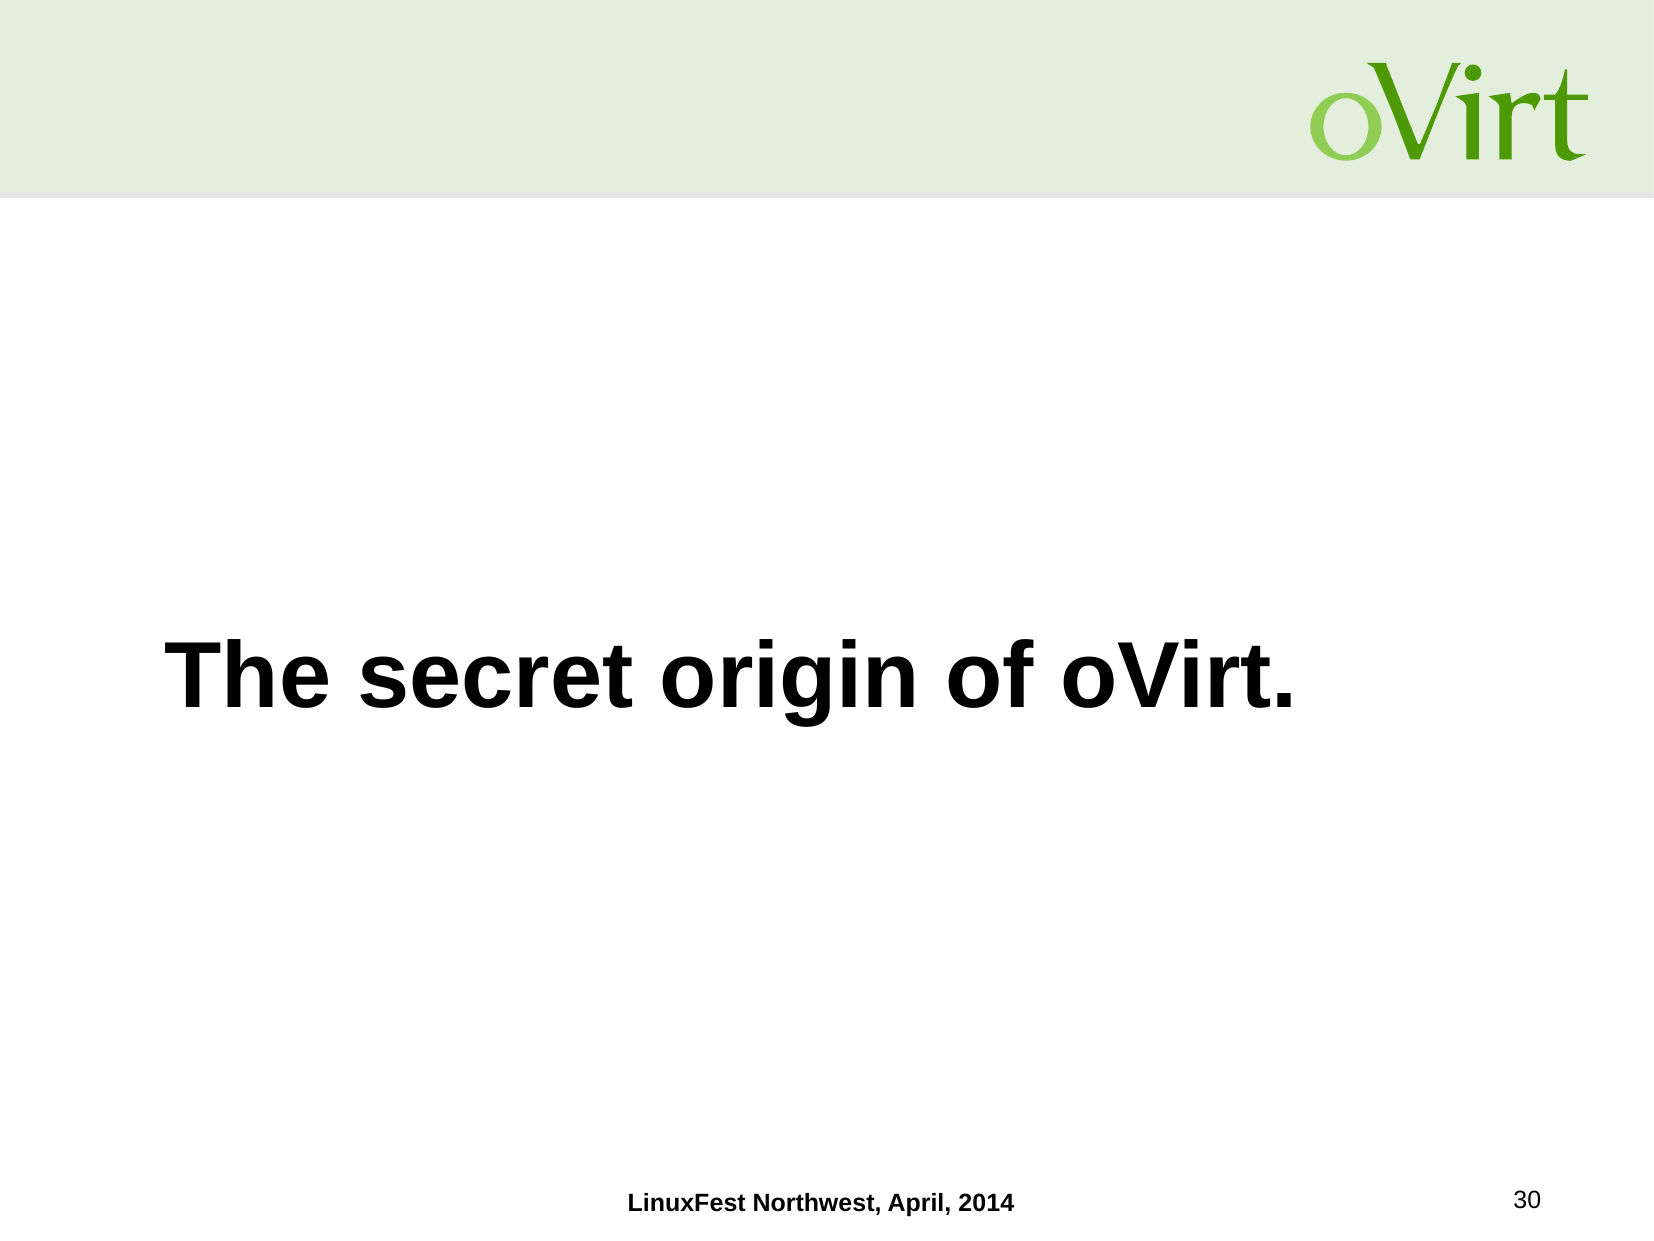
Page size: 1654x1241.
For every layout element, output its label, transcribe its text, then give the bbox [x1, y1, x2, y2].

text_box The secret origin of oVirt. [150, 615, 1654, 750]
